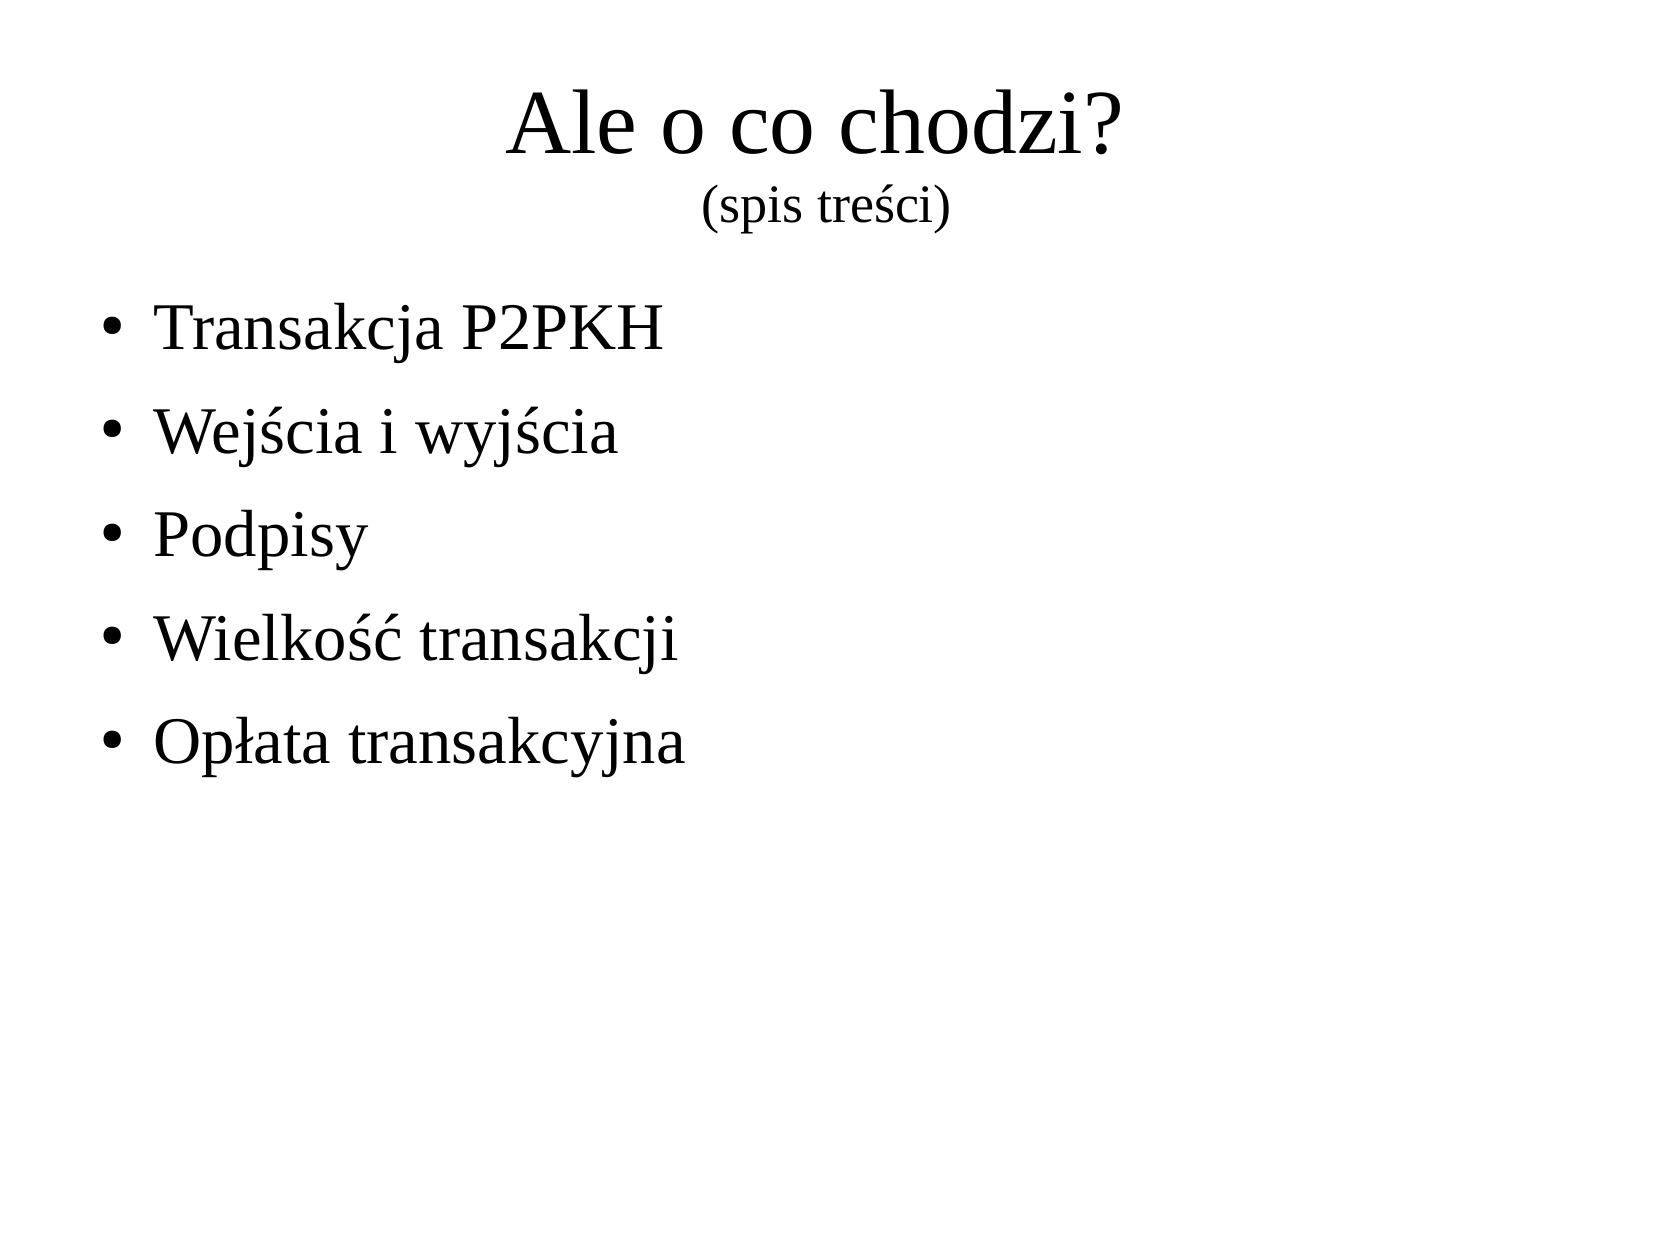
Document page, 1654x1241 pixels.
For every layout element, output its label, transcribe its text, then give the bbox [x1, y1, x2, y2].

list Transakcja P2PKH Wejścia i wyjścia Podpisy Wielkość transakcji Opłata transakcyjna [82, 290, 1571, 1010]
title Ale o co chodzi? (spis treści) [82, 49, 1571, 257]
